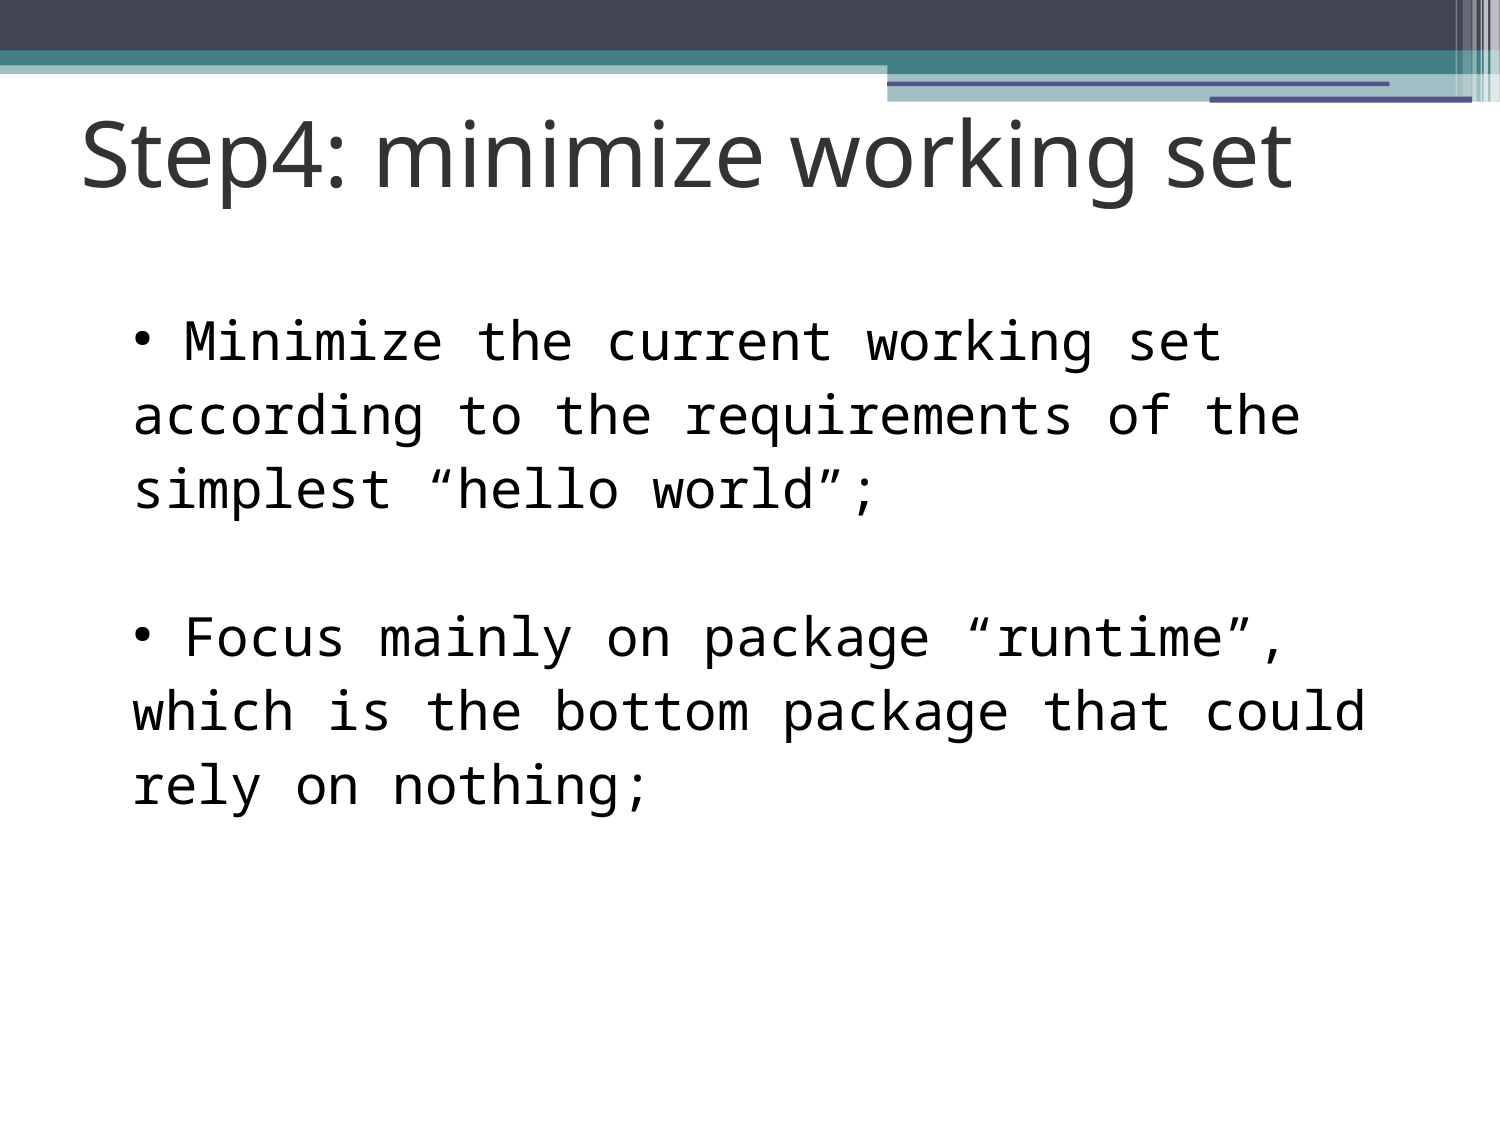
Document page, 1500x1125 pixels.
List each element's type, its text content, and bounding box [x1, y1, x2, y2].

text_box Minimize the current working set according to the requirements of the simplest “hello world”; Focus mainly on package “runtime”, which is the bottom package that could rely on nothing; [118, 295, 1418, 768]
text_box Step4: minimize working set [65, 88, 1447, 214]
